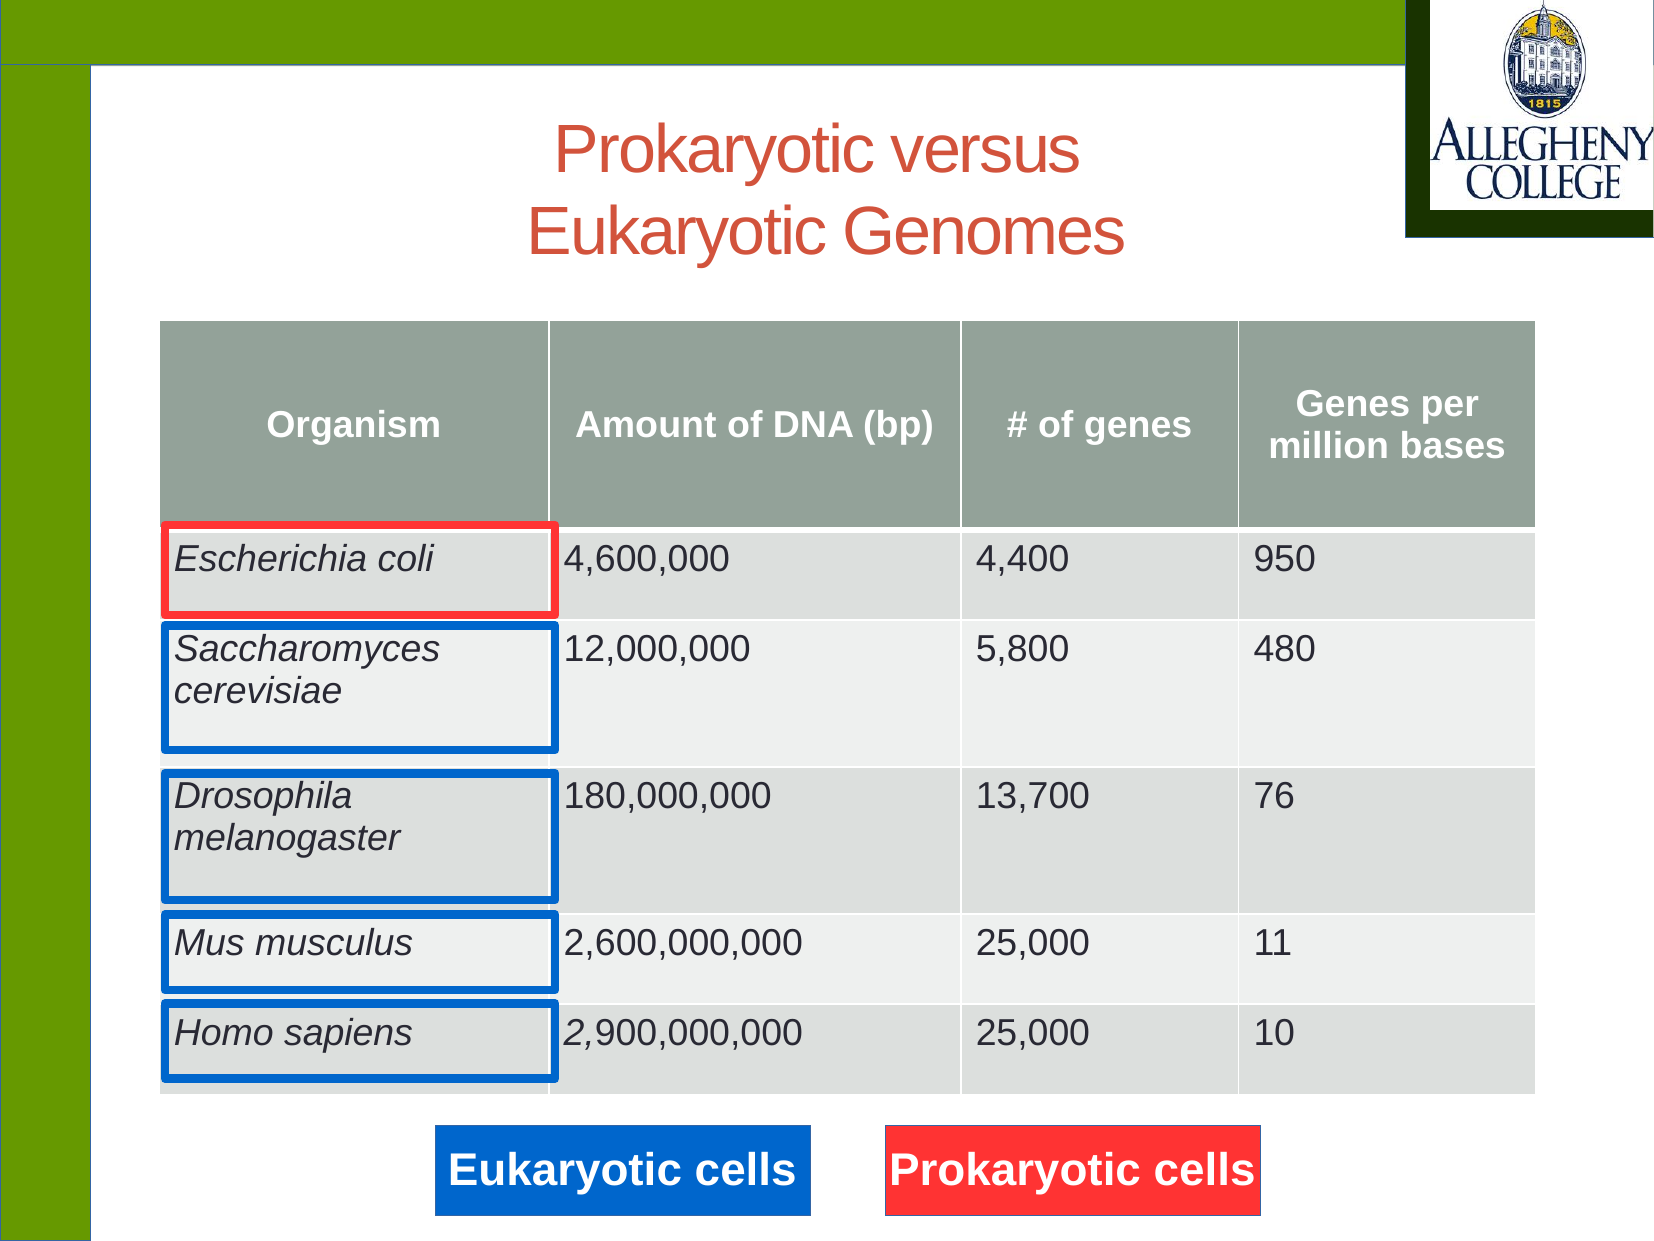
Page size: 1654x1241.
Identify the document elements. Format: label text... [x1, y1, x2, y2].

table_cell 480 [1239, 621, 1535, 766]
table_cell 13,700 [962, 768, 1238, 913]
table_cell 12,000,000 [550, 621, 960, 766]
table_cell 2,600,000,000 [550, 915, 960, 1003]
table_cell 4,400 [962, 533, 1238, 619]
table_cell 5,800 [962, 621, 1238, 766]
table_cell Mus musculus [169, 919, 548, 986]
table_header Genes per million bases [1239, 321, 1535, 527]
table_cell 2,900,000,000 [550, 1005, 960, 1094]
table_header Organism [160, 321, 548, 527]
table_cell 4,600,000 [558, 533, 960, 619]
table_cell Drosophila melanogaster [169, 778, 548, 896]
text_box [0, 0, 1654, 1241]
text_box Prokaryotic cells [885, 1125, 1261, 1216]
table_cell Escherichia coli [169, 533, 548, 611]
table_cell 76 [1239, 768, 1535, 913]
picture [1430, 0, 1654, 210]
table_header # of genes [962, 321, 1238, 527]
table_cell 10 [1239, 1005, 1535, 1094]
table_cell 25,000 [962, 1005, 1238, 1094]
table_cell Saccharomyces cerevisiae [169, 630, 548, 746]
table_cell Mus musculus [160, 915, 548, 1003]
table_cell Homo sapiens [169, 1008, 548, 1074]
title Prokaryotic versus Eukaryotic Genomes [91, 96, 1571, 276]
text_box Eukaryotic cells [435, 1125, 811, 1216]
table_cell 950 [1239, 533, 1535, 619]
table_cell Drosophila melanogaster [160, 768, 548, 913]
table_header Amount of DNA (bp) [550, 321, 960, 527]
table_cell 180,000,000 [550, 768, 960, 913]
table_cell 25,000 [962, 915, 1238, 1003]
table_cell Saccharomyces cerevisiae [160, 621, 548, 766]
table_cell 11 [1239, 915, 1535, 1003]
table_cell Homo sapiens [160, 1005, 548, 1094]
